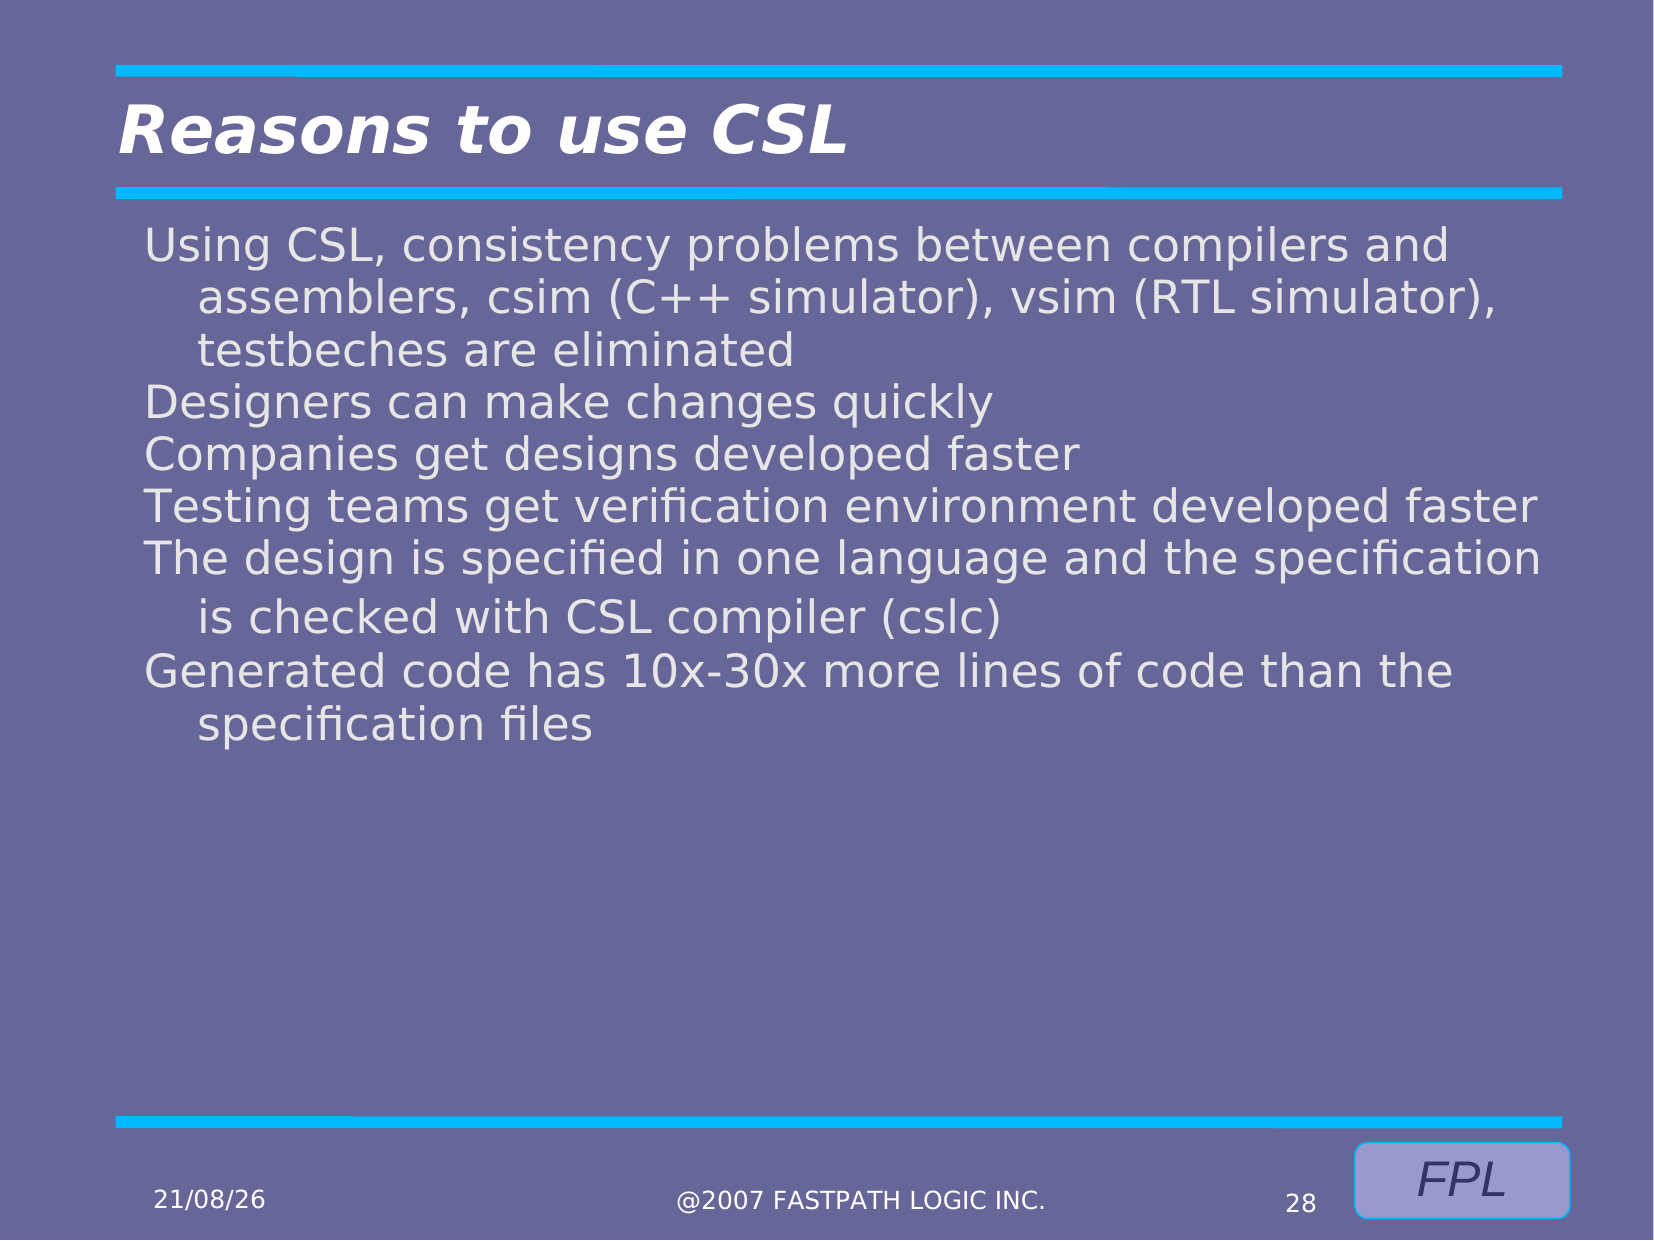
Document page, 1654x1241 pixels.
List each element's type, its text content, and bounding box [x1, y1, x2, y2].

list Using CSL, consistency problems between compilers and assemblers, csim (C++ simulator), vsim (RTL simulator), testbeches are eliminated Designers can make changes quickly Companies get designs developed faster Testing teams get verification environment developed faster The design is specified in one language and the specification is checked with CSL compiler (cslc)‏ Generated code has 10x-30x more lines of code than the specification files [126, 219, 1566, 1133]
title Reasons to use CSL [118, 41, 1531, 220]
